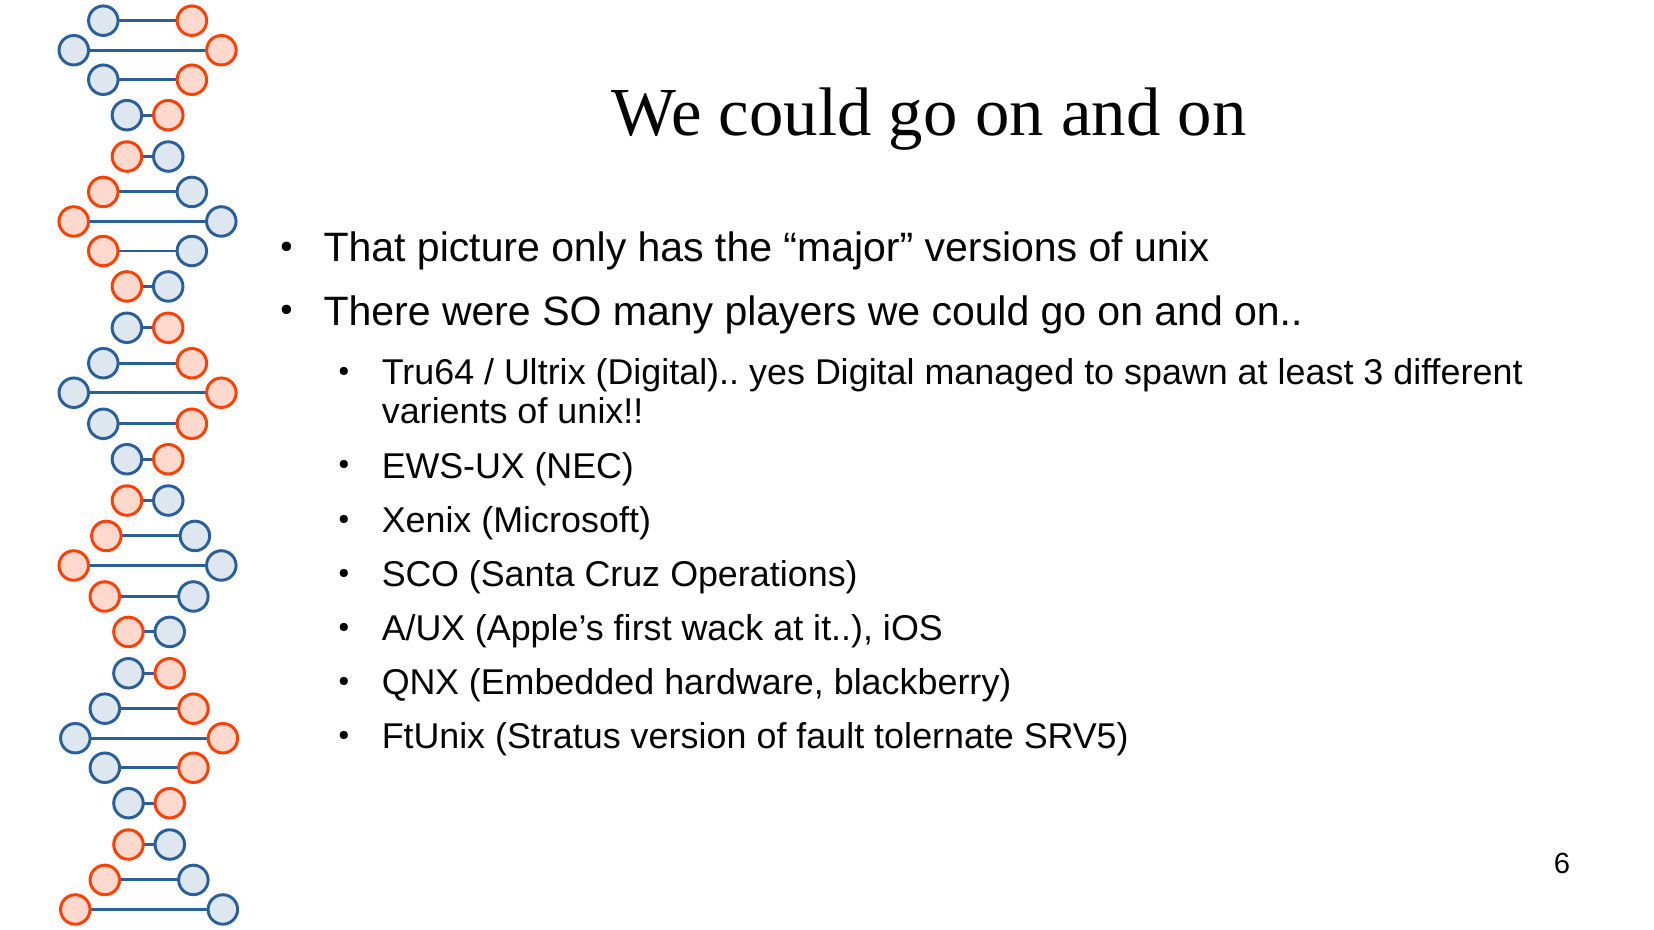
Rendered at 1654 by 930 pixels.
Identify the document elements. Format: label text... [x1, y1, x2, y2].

title We could go on and on [265, 35, 1594, 189]
list That picture only has the “major” versions of unix There were SO many players we could go on and on.. Tru64 / Ultrix (Digital).. yes Digital managed to spawn at least 3 different varients of unix!! EWS-UX (NEC) Xenix (Microsoft) SCO (Santa Cruz Operations) A/UX (Apple’s first wack at it..), iOS QNX (Embedded hardware, blackberry) FtUnix (Stratus version of fault tolernate SRV5) [265, 224, 1594, 764]
